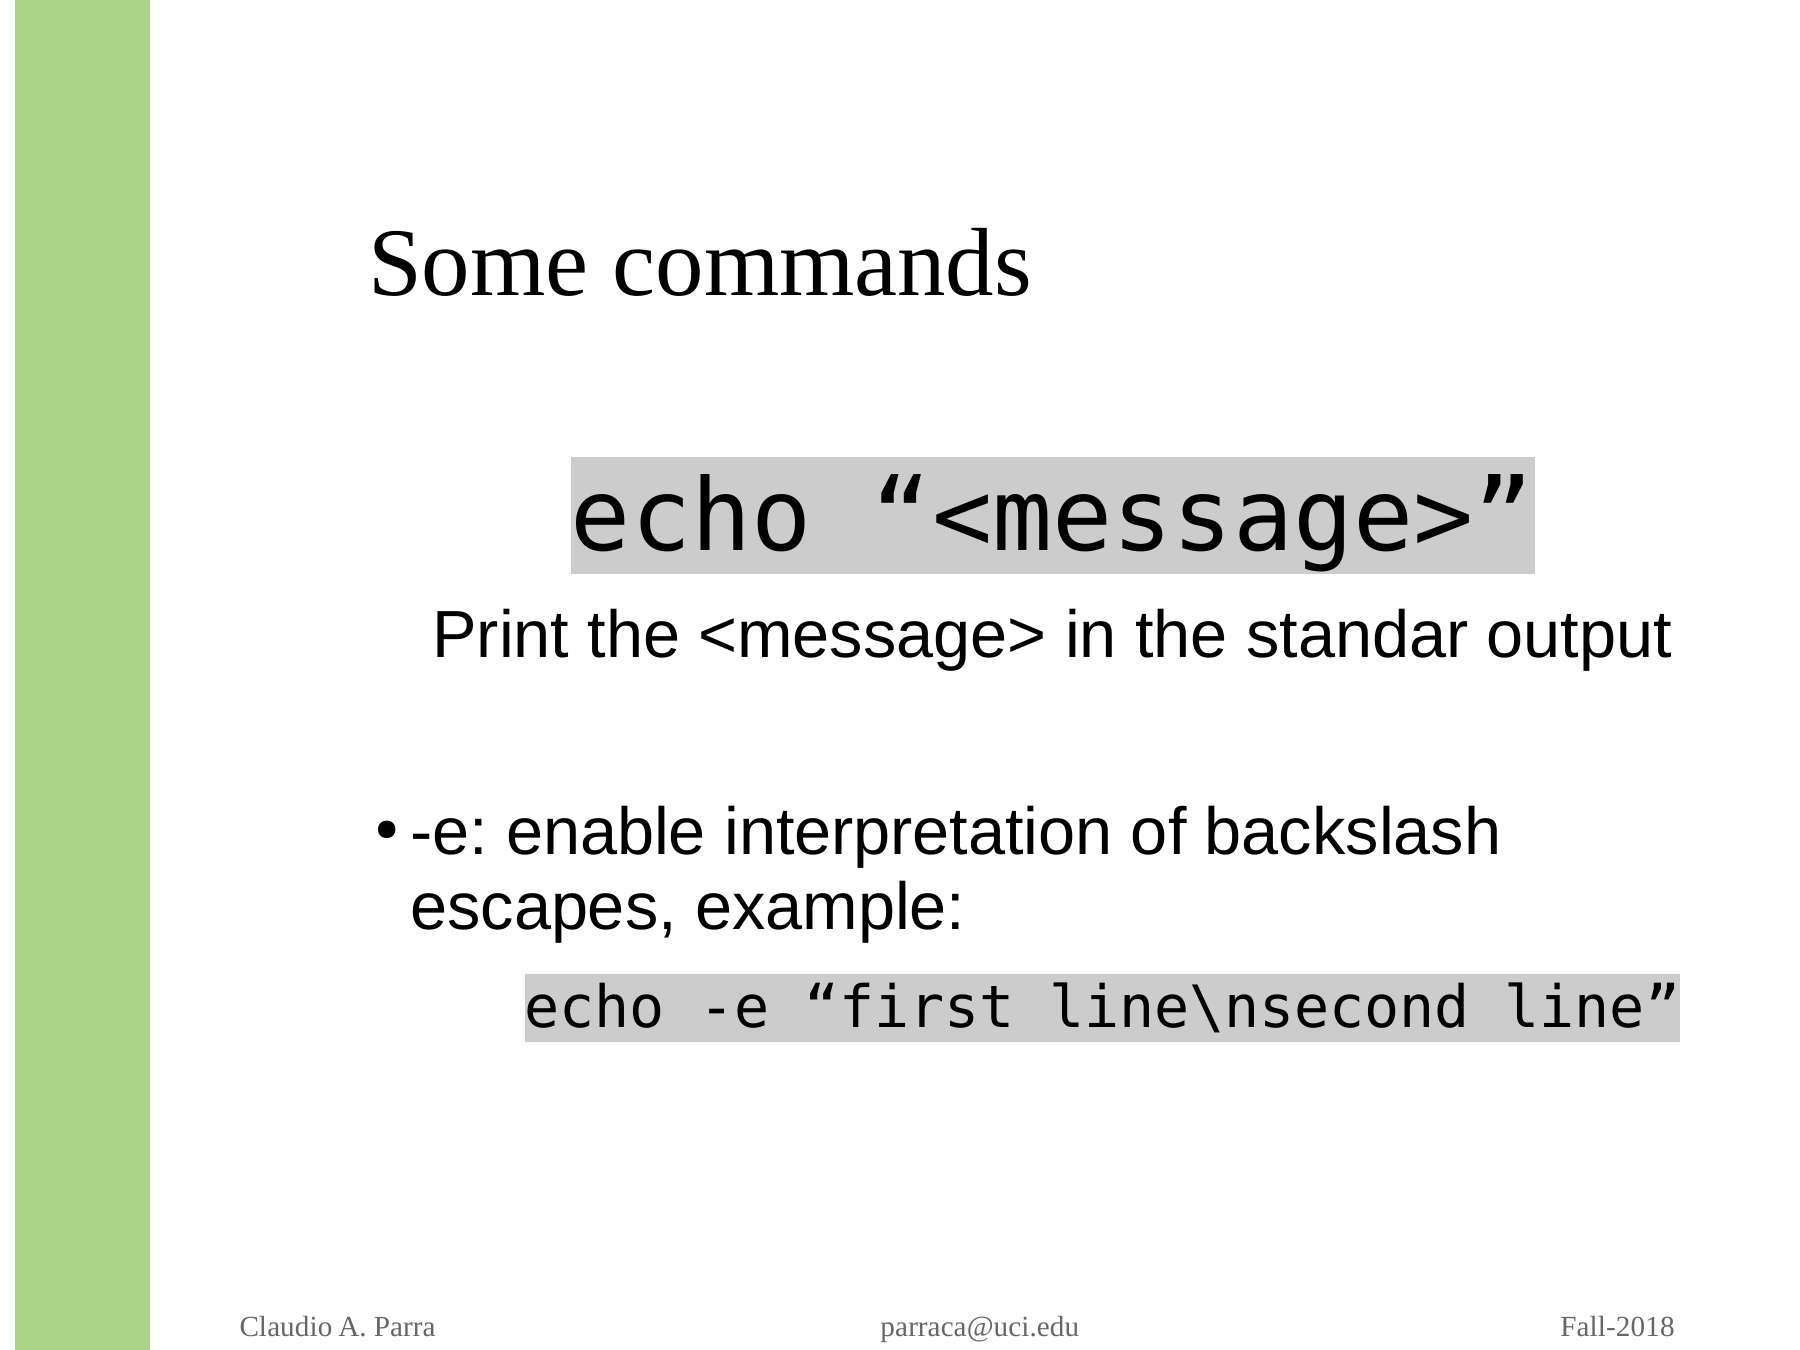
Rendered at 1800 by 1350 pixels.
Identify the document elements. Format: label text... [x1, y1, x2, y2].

subtitle Some commands [368, 101, 1531, 424]
text_box echo “<message>” Print the <message> in the standar output -e: enable interpretation of backslash escapes, example: echo -e “first line\nsecond line” [360, 449, 1711, 1069]
